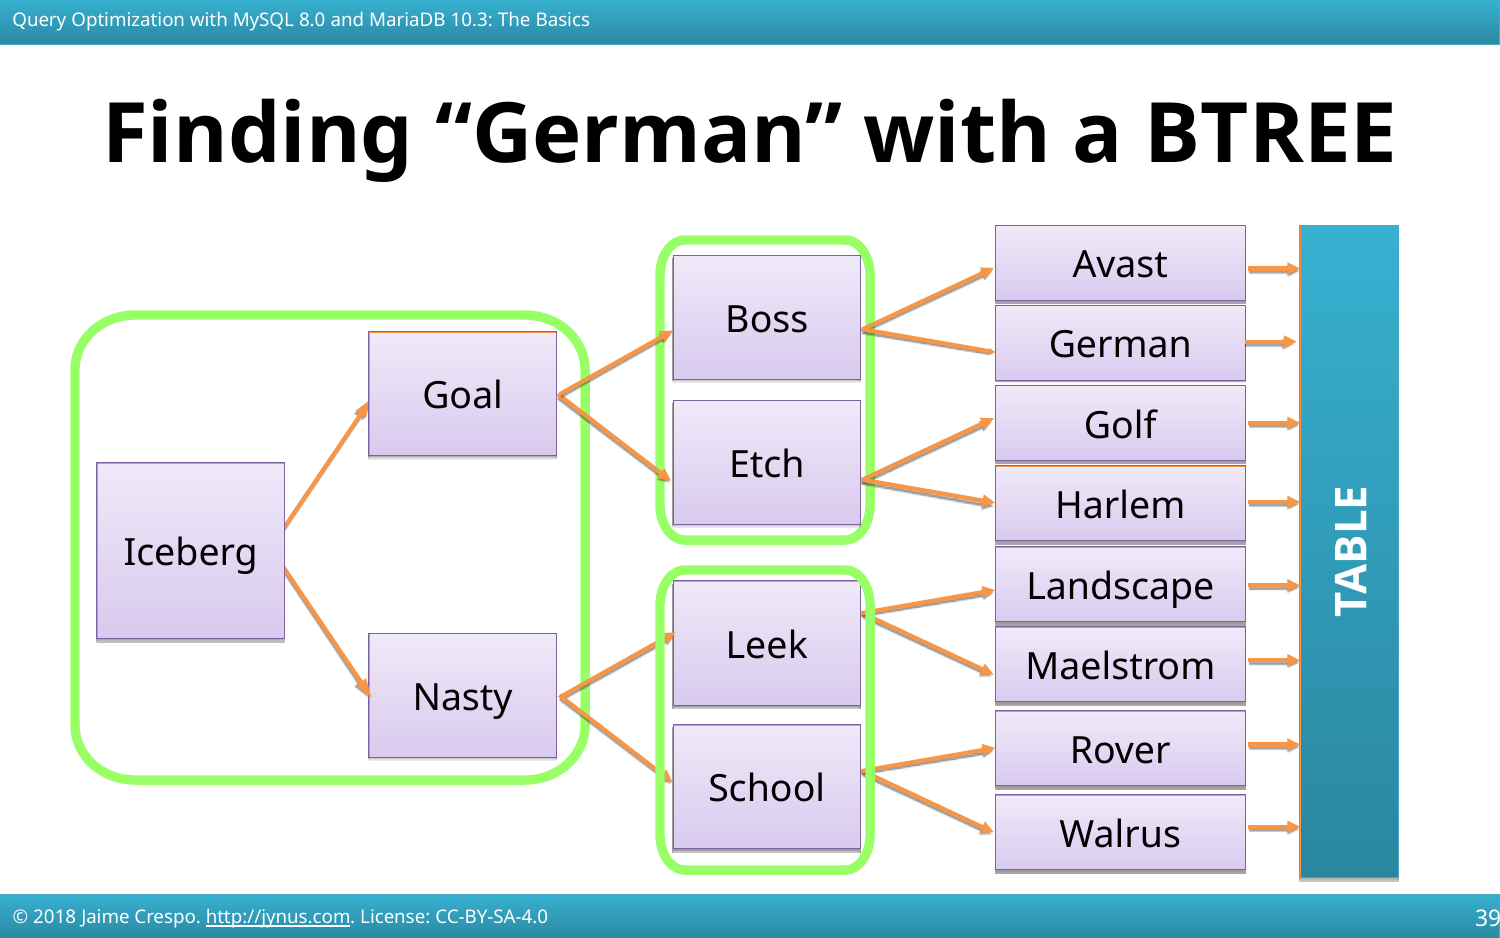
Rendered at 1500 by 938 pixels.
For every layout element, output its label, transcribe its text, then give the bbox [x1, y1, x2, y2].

text_box Walrus [995, 794, 1246, 870]
text_box Iceberg [96, 462, 285, 639]
text_box Maelstrom [995, 626, 1246, 702]
text_box Leek [673, 580, 861, 706]
text_box Harlem [995, 465, 1246, 541]
text_box German [995, 305, 1246, 381]
text_box Nasty [368, 633, 557, 758]
text_box Goal [368, 331, 557, 456]
text_box Rover [995, 710, 1246, 786]
text_box Etch [673, 400, 861, 525]
text_box Avast [995, 225, 1246, 301]
text_box School [673, 724, 861, 849]
text_box Golf [995, 385, 1246, 461]
text_box Boss [673, 255, 861, 380]
text_box Landscape [995, 546, 1246, 622]
title Finding “German” with a BTREE [75, 32, 1425, 227]
text_box TABLE [1299, 225, 1399, 878]
